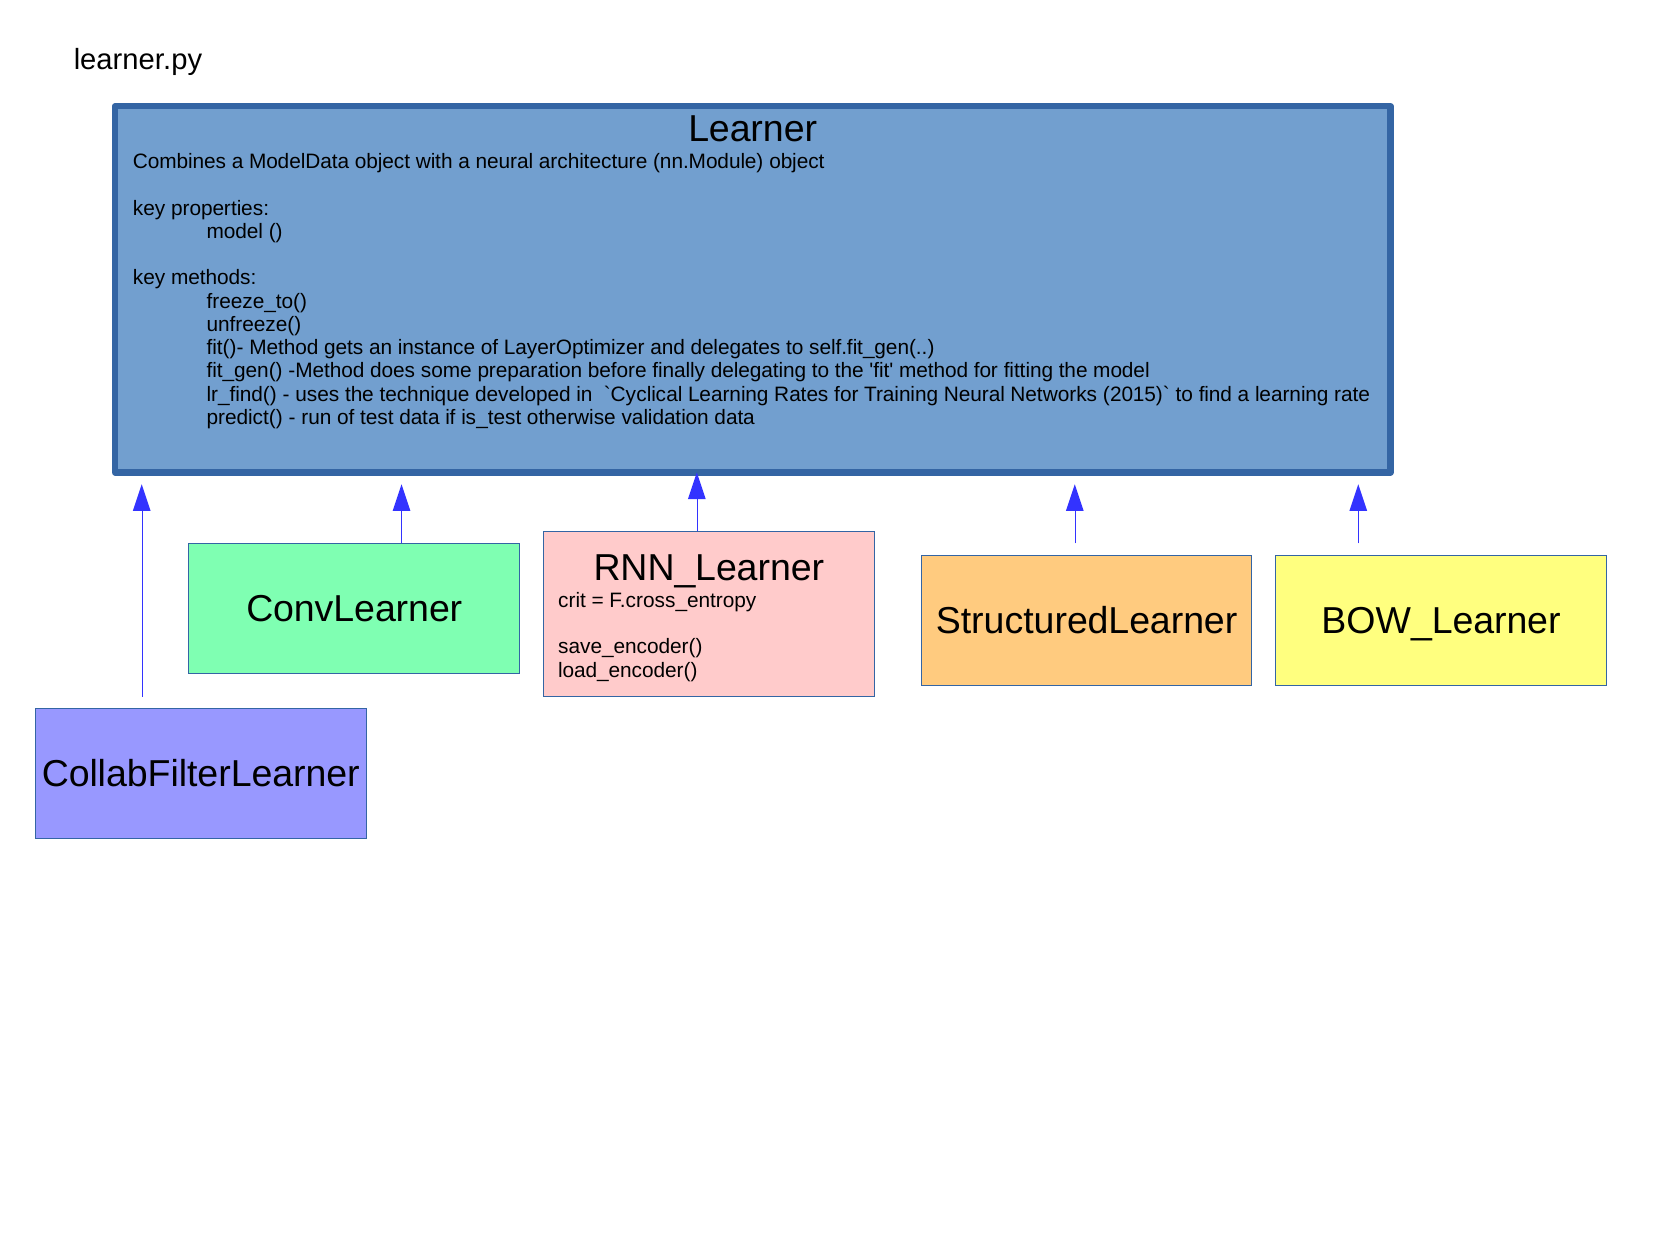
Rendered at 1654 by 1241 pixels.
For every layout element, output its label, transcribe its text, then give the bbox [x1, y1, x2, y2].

text_box learner.py [59, 35, 218, 84]
text_box CollabFilterLearner [35, 708, 367, 839]
text_box RNN_Learner crit = F.cross_entropy save_encoder() load_encoder() [543, 531, 875, 697]
text_box ConvLearner [188, 543, 520, 674]
text_box StructuredLearner [921, 555, 1252, 686]
text_box Learner Combines a ModelData object with a neural architecture (nn.Module) object key properties: model () key methods: freeze_to() unfreeze() fit()- Method gets an instance of LayerOptimizer and delegates to self.fit_gen(..) fit_gen() -Method does some preparation before finally delegating to the 'fit' method for fitting the model lr_find() - uses the technique developed in `Cyclical Learning Rates for Training Neural Networks (2015)` to find a learning rate predict() - run of test data if is_test otherwise validation data [114, 106, 1391, 473]
text_box BOW_Learner [1275, 555, 1607, 686]
